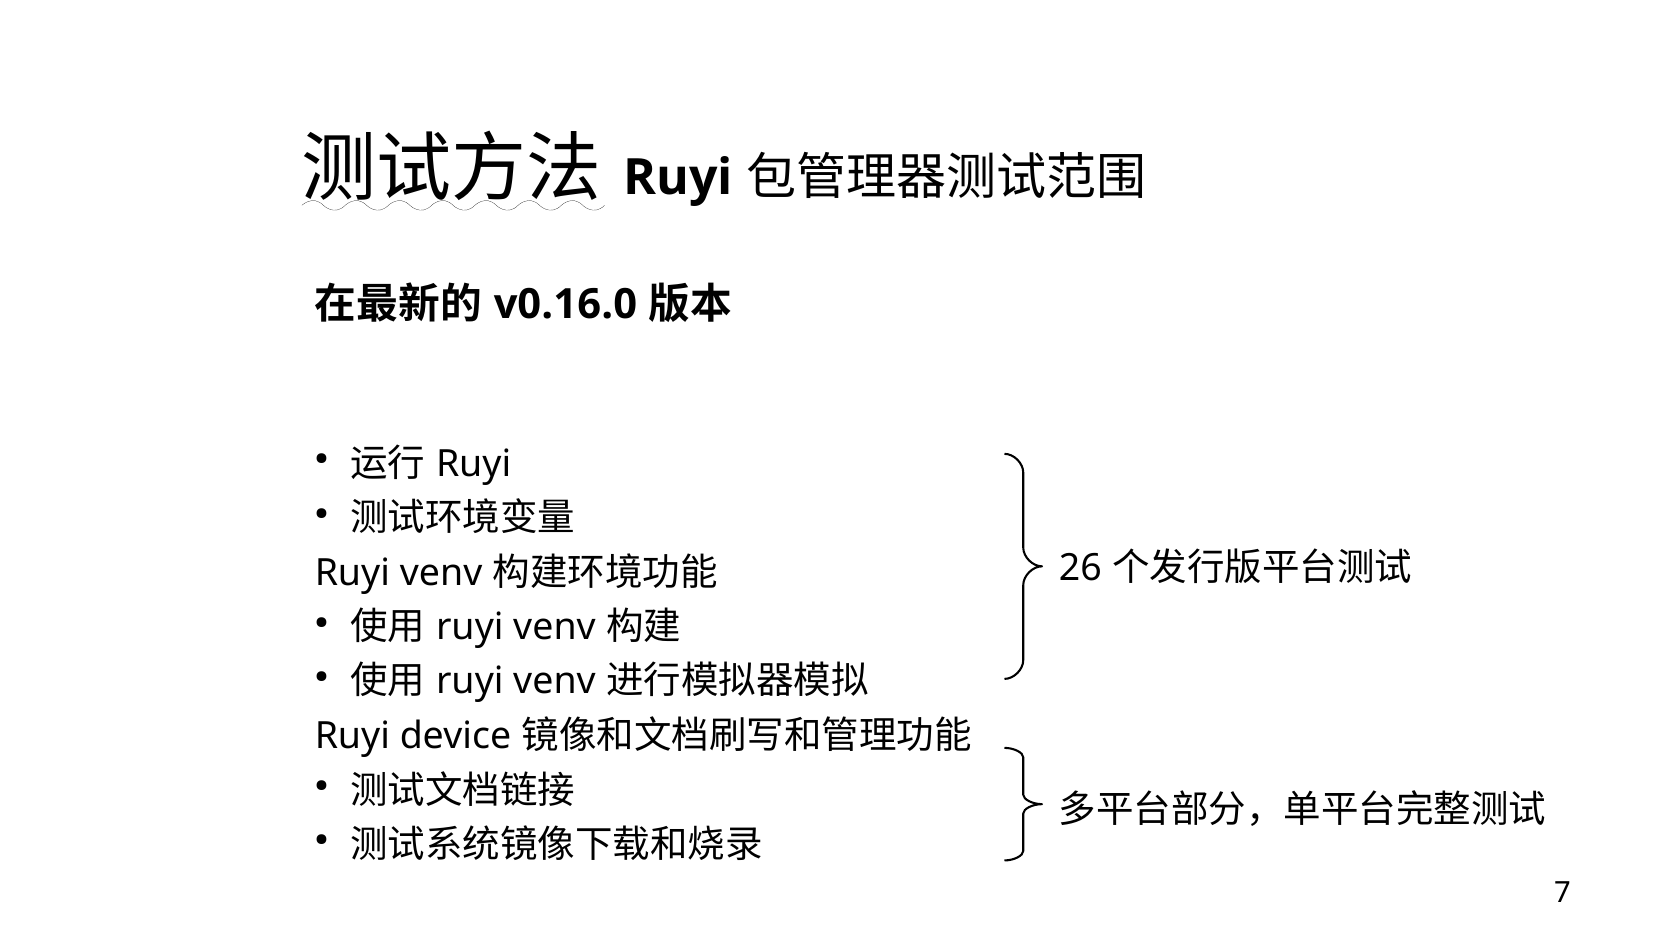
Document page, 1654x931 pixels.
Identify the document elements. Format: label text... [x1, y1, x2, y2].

text_box 在最新的v0.16.0版本 运行Ruyi 测试环境变量 Ruyi venv构建环境功能 使用ruyi venv构建 使用ruyi venv进行模拟器模拟 Ruyi device镜像和文档刷写和管理功能 测试文档链接 测试系统镜像下载和烧录 [300, 262, 1013, 888]
title 测试方法Ruyi包管理器测试范围 [76, 76, 1654, 233]
text_box 26个发行版平台测试 多平台部分，单平台完整测试 [1044, 529, 1576, 861]
